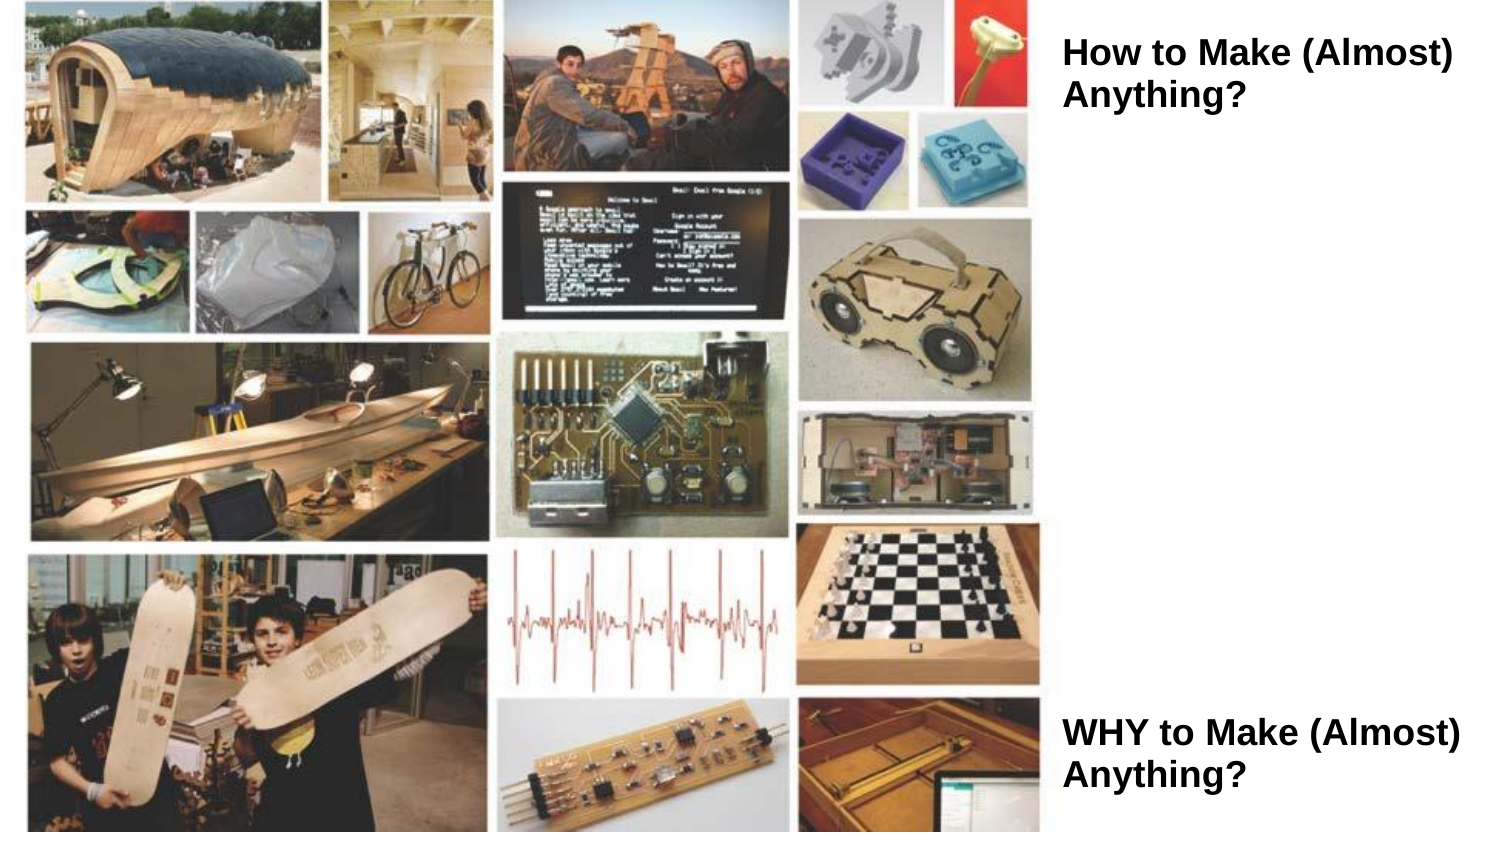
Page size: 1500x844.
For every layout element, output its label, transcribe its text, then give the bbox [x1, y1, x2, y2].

text_box WHY to Make (Almost) Anything? [1047, 704, 1500, 804]
picture [0, 0, 1086, 832]
text_box How to Make (Almost) Anything? [1047, 23, 1500, 123]
